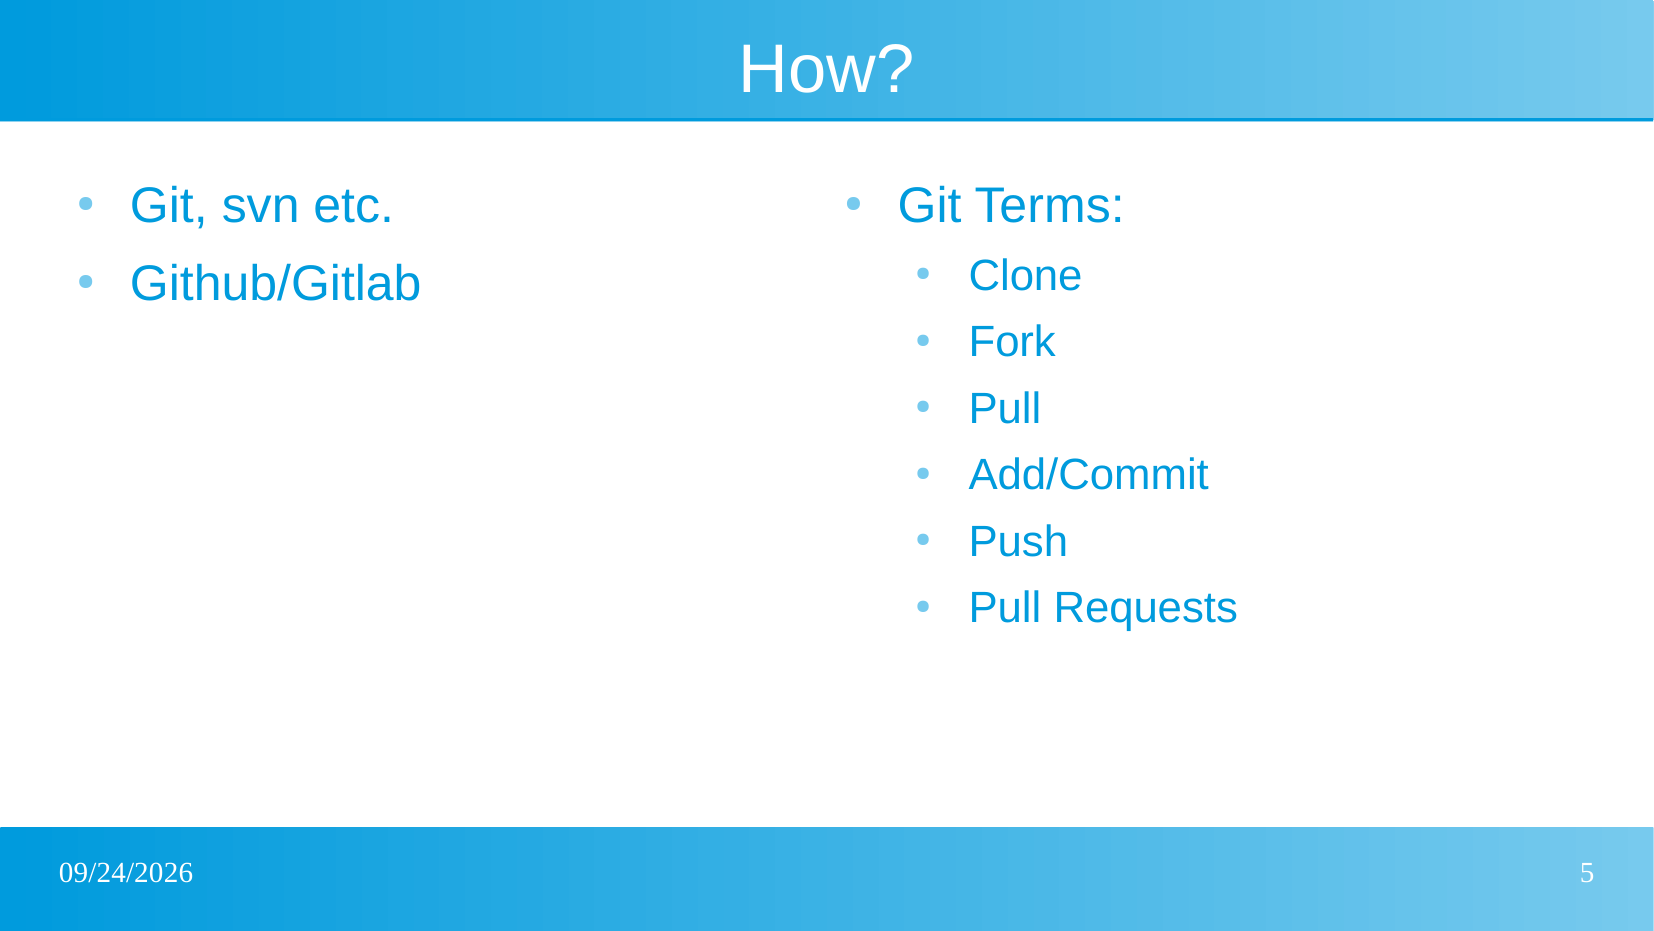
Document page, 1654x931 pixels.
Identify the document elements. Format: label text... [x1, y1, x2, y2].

title How? [59, 29, 1595, 108]
list Git, svn etc. Github/Gitlab Git Terms: Clone Fork Pull Add/Commit Push Pull Requests [59, 177, 1595, 768]
